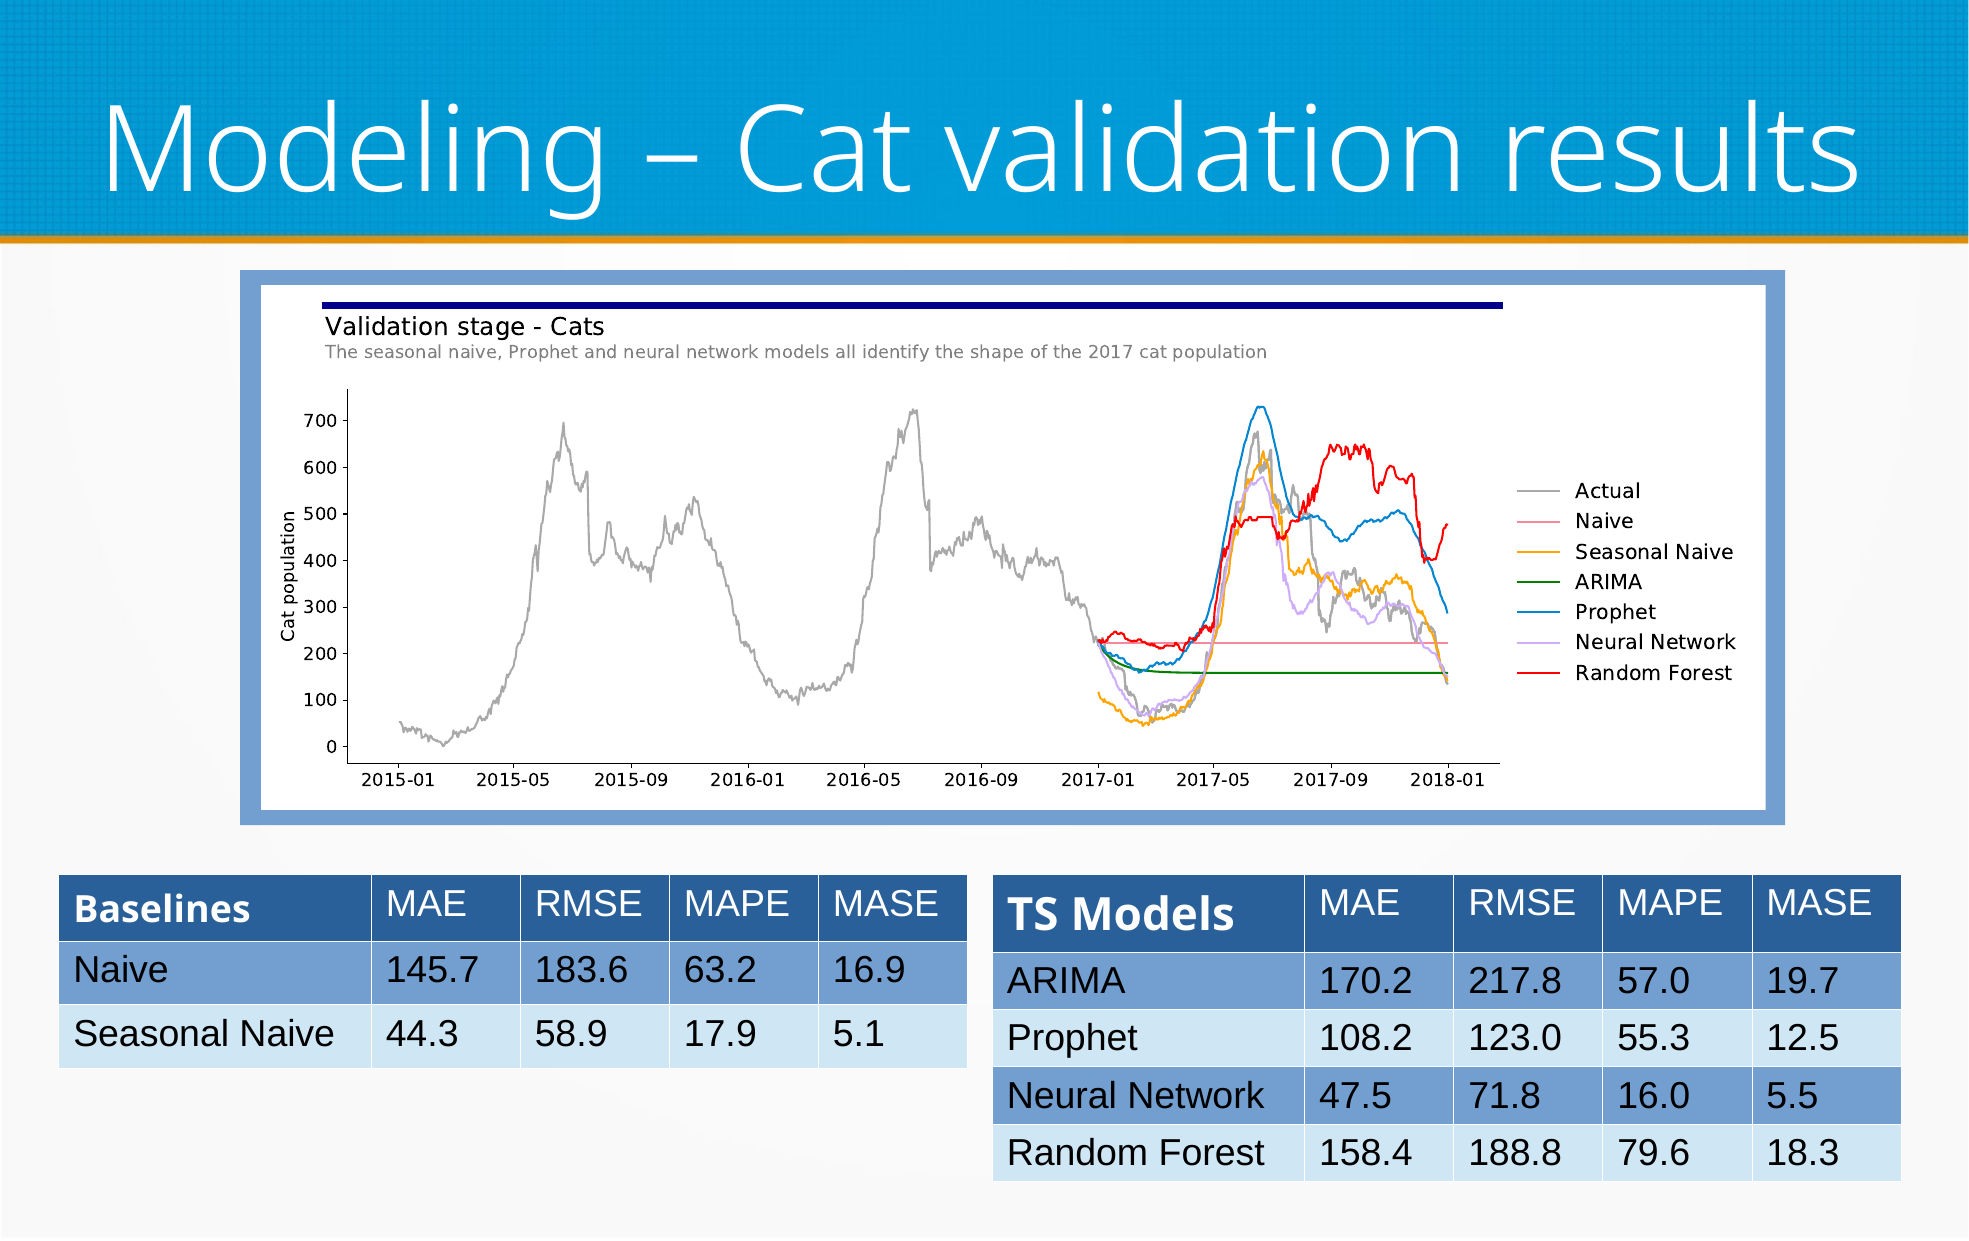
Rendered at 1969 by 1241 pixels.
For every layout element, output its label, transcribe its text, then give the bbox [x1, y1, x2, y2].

text_box [240, 270, 1786, 826]
table_cell 170.2 [1305, 953, 1453, 1009]
table_header MASE [819, 875, 967, 941]
table_cell 16.9 [819, 942, 967, 1004]
table_header MAPE [1603, 875, 1752, 952]
table_header MAE [1305, 875, 1453, 952]
table_cell 55.3 [1603, 1010, 1752, 1066]
table_cell Seasonal Naive [59, 1005, 371, 1068]
table_cell Prophet [993, 1010, 1304, 1066]
table_cell 79.6 [1603, 1125, 1752, 1181]
picture [0, 233, 1969, 1241]
table_header MAPE [670, 875, 818, 941]
table_cell 183.6 [521, 942, 669, 1004]
table_cell 18.3 [1753, 1125, 1901, 1181]
table_cell 17.9 [670, 1005, 818, 1068]
table_cell 5.1 [819, 1005, 967, 1068]
table_cell ARIMA [993, 953, 1304, 1009]
table_cell 123.0 [1454, 1010, 1602, 1066]
table_cell 63.2 [670, 942, 818, 1004]
table_header RMSE [521, 875, 669, 941]
table_cell 12.5 [1753, 1010, 1901, 1066]
table_cell 57.0 [1603, 953, 1752, 1009]
table_cell 158.4 [1305, 1125, 1453, 1181]
table_cell 108.2 [1305, 1010, 1453, 1066]
table_cell 71.8 [1454, 1067, 1602, 1124]
table_header MAE [372, 875, 520, 941]
table_cell 47.5 [1305, 1067, 1453, 1124]
table_header TS Models [993, 875, 1304, 952]
table_cell 44.3 [372, 1005, 520, 1068]
table_cell Naive [59, 942, 371, 1004]
table_cell 16.0 [1603, 1067, 1752, 1124]
table_header Baselines [59, 875, 371, 941]
table_cell 19.7 [1753, 953, 1901, 1009]
table_header MASE [1753, 875, 1901, 952]
table_cell 5.5 [1753, 1067, 1901, 1124]
table_cell Neural Network [993, 1067, 1304, 1124]
table_header RMSE [1454, 875, 1602, 952]
table_cell 188.8 [1454, 1125, 1602, 1181]
table_cell 217.8 [1454, 953, 1602, 1009]
table_cell Random Forest [993, 1125, 1304, 1181]
table_cell 145.7 [372, 942, 520, 1004]
table_cell 58.9 [521, 1005, 669, 1068]
title Modeling – Cat validation results [98, 19, 1870, 227]
